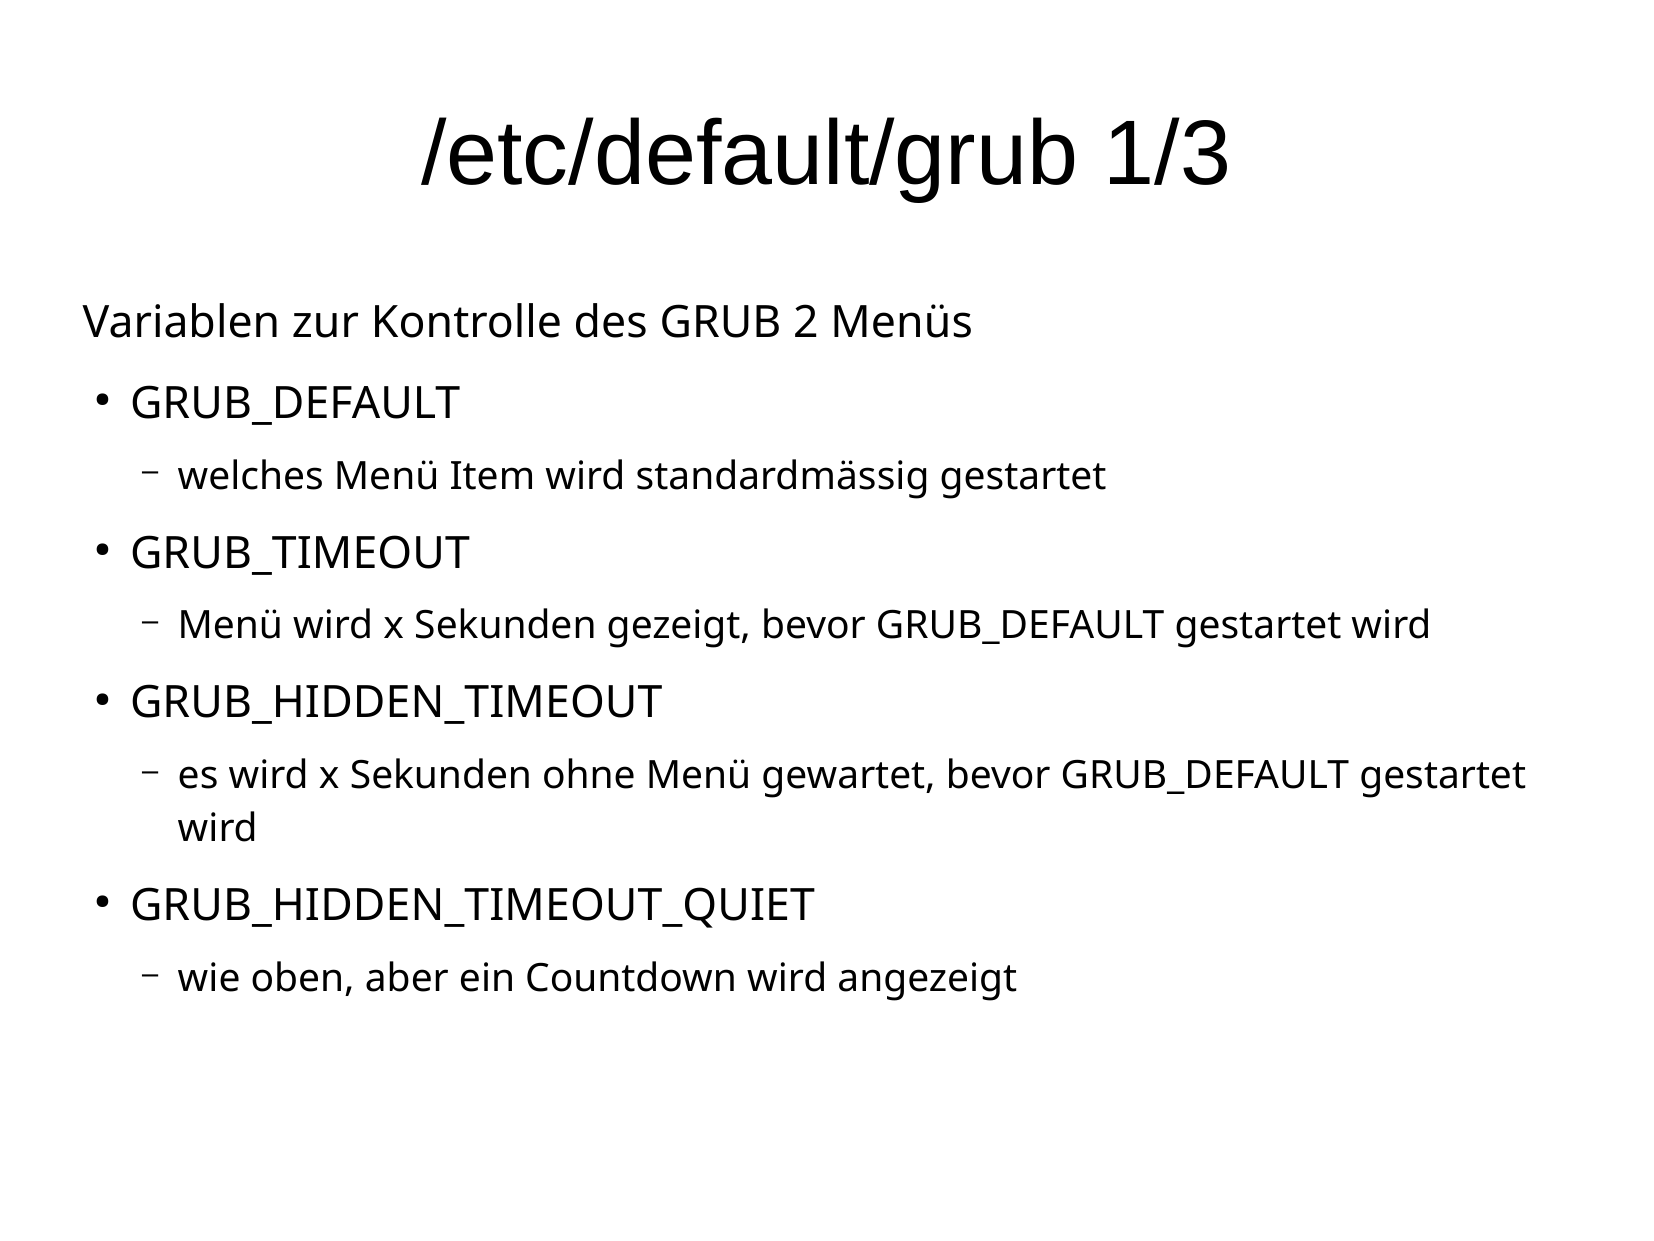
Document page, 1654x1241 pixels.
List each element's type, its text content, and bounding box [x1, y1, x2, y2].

title /etc/default/grub 1/3 [82, 49, 1571, 257]
list Variablen zur Kontrolle des GRUB 2 Menüs GRUB_DEFAULT welches Menü Item wird standardmässig gestartet GRUB_TIMEOUT Menü wird x Sekunden gezeigt, bevor GRUB_DEFAULT gestartet wird GRUB_HIDDEN_TIMEOUT es wird x Sekunden ohne Menü gewartet, bevor GRUB_DEFAULT gestartet wird GRUB_HIDDEN_TIMEOUT_QUIET wie oben, aber ein Countdown wird angezeigt [82, 290, 1571, 1010]
